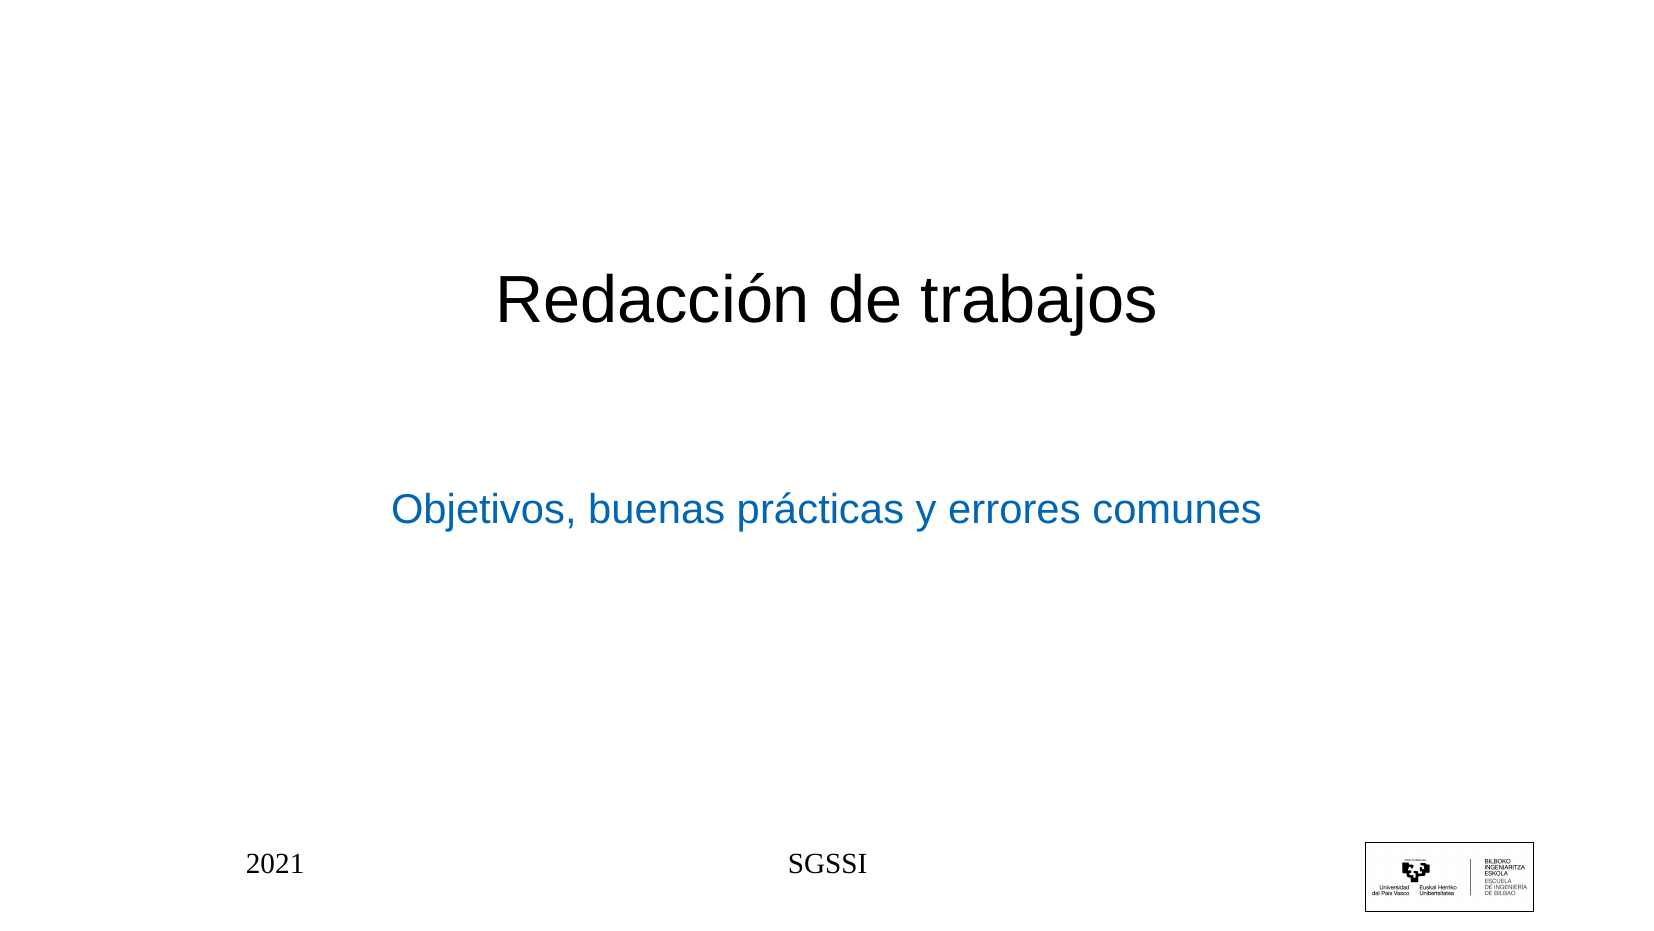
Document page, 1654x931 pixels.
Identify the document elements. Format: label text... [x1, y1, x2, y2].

picture [1366, 843, 1533, 911]
subtitle Redacción de trabajos Objetivos, buenas prácticas y errores comunes [82, 37, 1571, 757]
